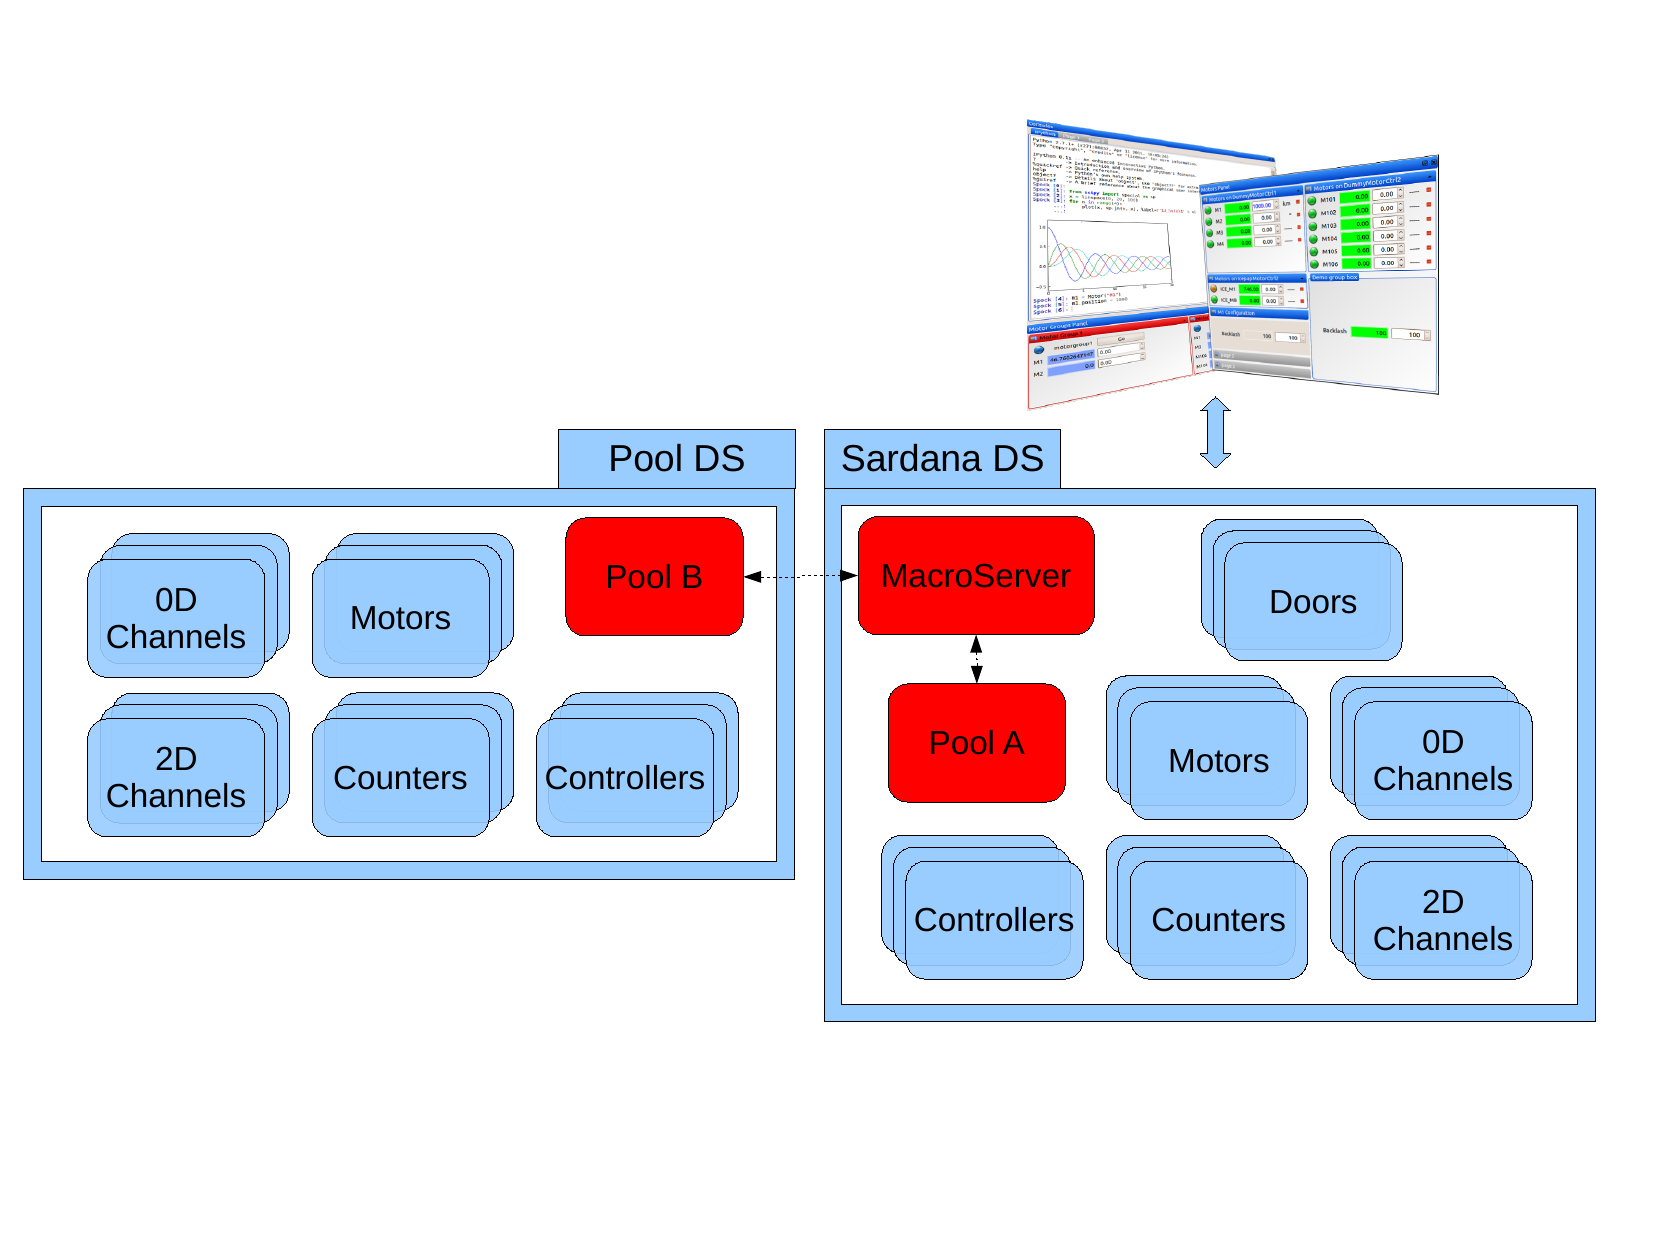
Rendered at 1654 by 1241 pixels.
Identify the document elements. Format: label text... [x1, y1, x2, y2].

text_box 2D Channels [87, 718, 265, 837]
text_box Sardana DS [824, 429, 1061, 489]
text_box Counters [312, 718, 490, 837]
text_box Pool DS [558, 429, 796, 489]
text_box MacroServer [858, 516, 1095, 635]
text_box 0D Channels [87, 559, 265, 678]
text_box Doors [1224, 542, 1403, 661]
text_box [23, 488, 795, 880]
text_box [1200, 411, 1231, 468]
text_box 2D Channels [1354, 861, 1533, 980]
text_box Motors [1130, 701, 1308, 820]
text_box Pool A [888, 683, 1066, 803]
text_box Controllers [536, 718, 714, 837]
text_box 0D Channels [1354, 701, 1533, 820]
text_box Motors [312, 559, 490, 678]
text_box [824, 488, 1596, 1022]
text_box Pool B [565, 517, 744, 636]
text_box Controllers [905, 861, 1084, 980]
picture [999, 119, 1439, 411]
text_box Counters [1130, 861, 1308, 980]
